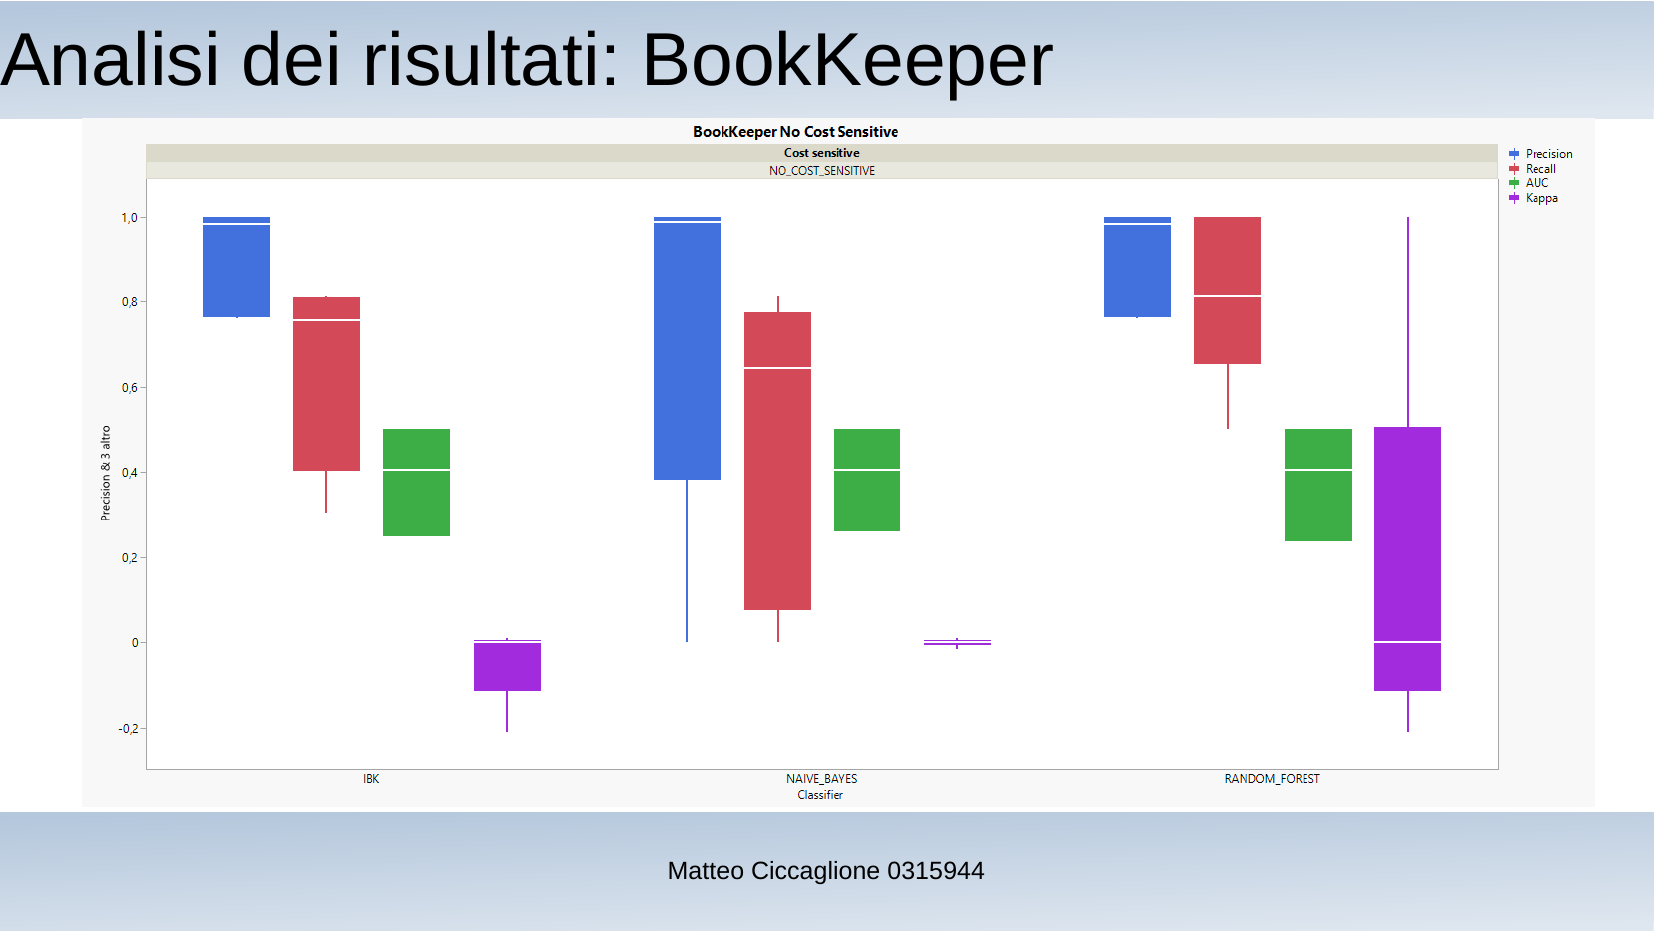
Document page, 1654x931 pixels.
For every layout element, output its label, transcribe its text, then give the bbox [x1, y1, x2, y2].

subtitle [0, 119, 1654, 812]
picture [82, 118, 1595, 807]
title Analisi dei risultati: BookKeeper [0, 1, 1654, 119]
title Matteo Ciccaglione 0315944 [0, 812, 1654, 931]
